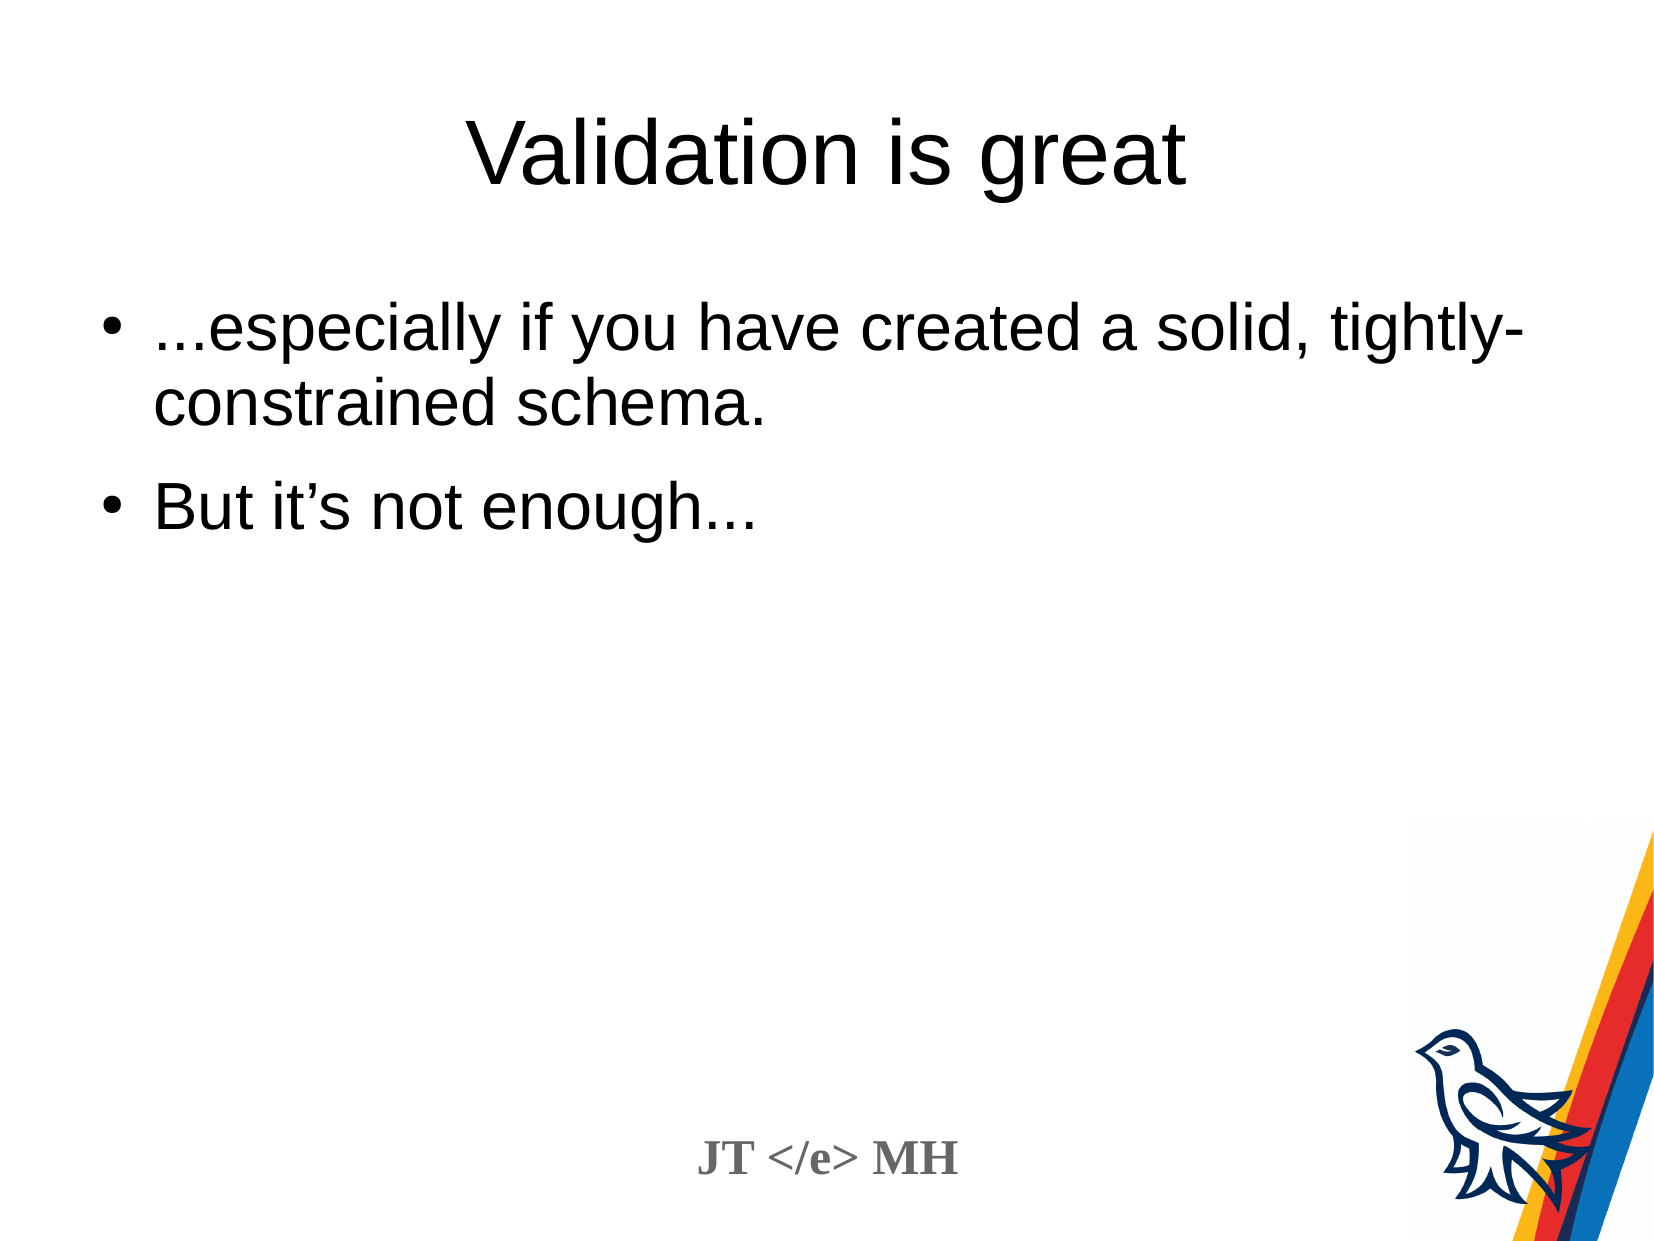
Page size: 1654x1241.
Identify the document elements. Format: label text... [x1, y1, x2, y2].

list ...especially if you have created a solid, tightly-constrained schema. But it’s not enough... [82, 290, 1571, 1010]
picture [1407, 820, 1654, 1241]
text_box JT </e> MH [565, 1129, 1090, 1216]
title Validation is great [82, 49, 1571, 257]
